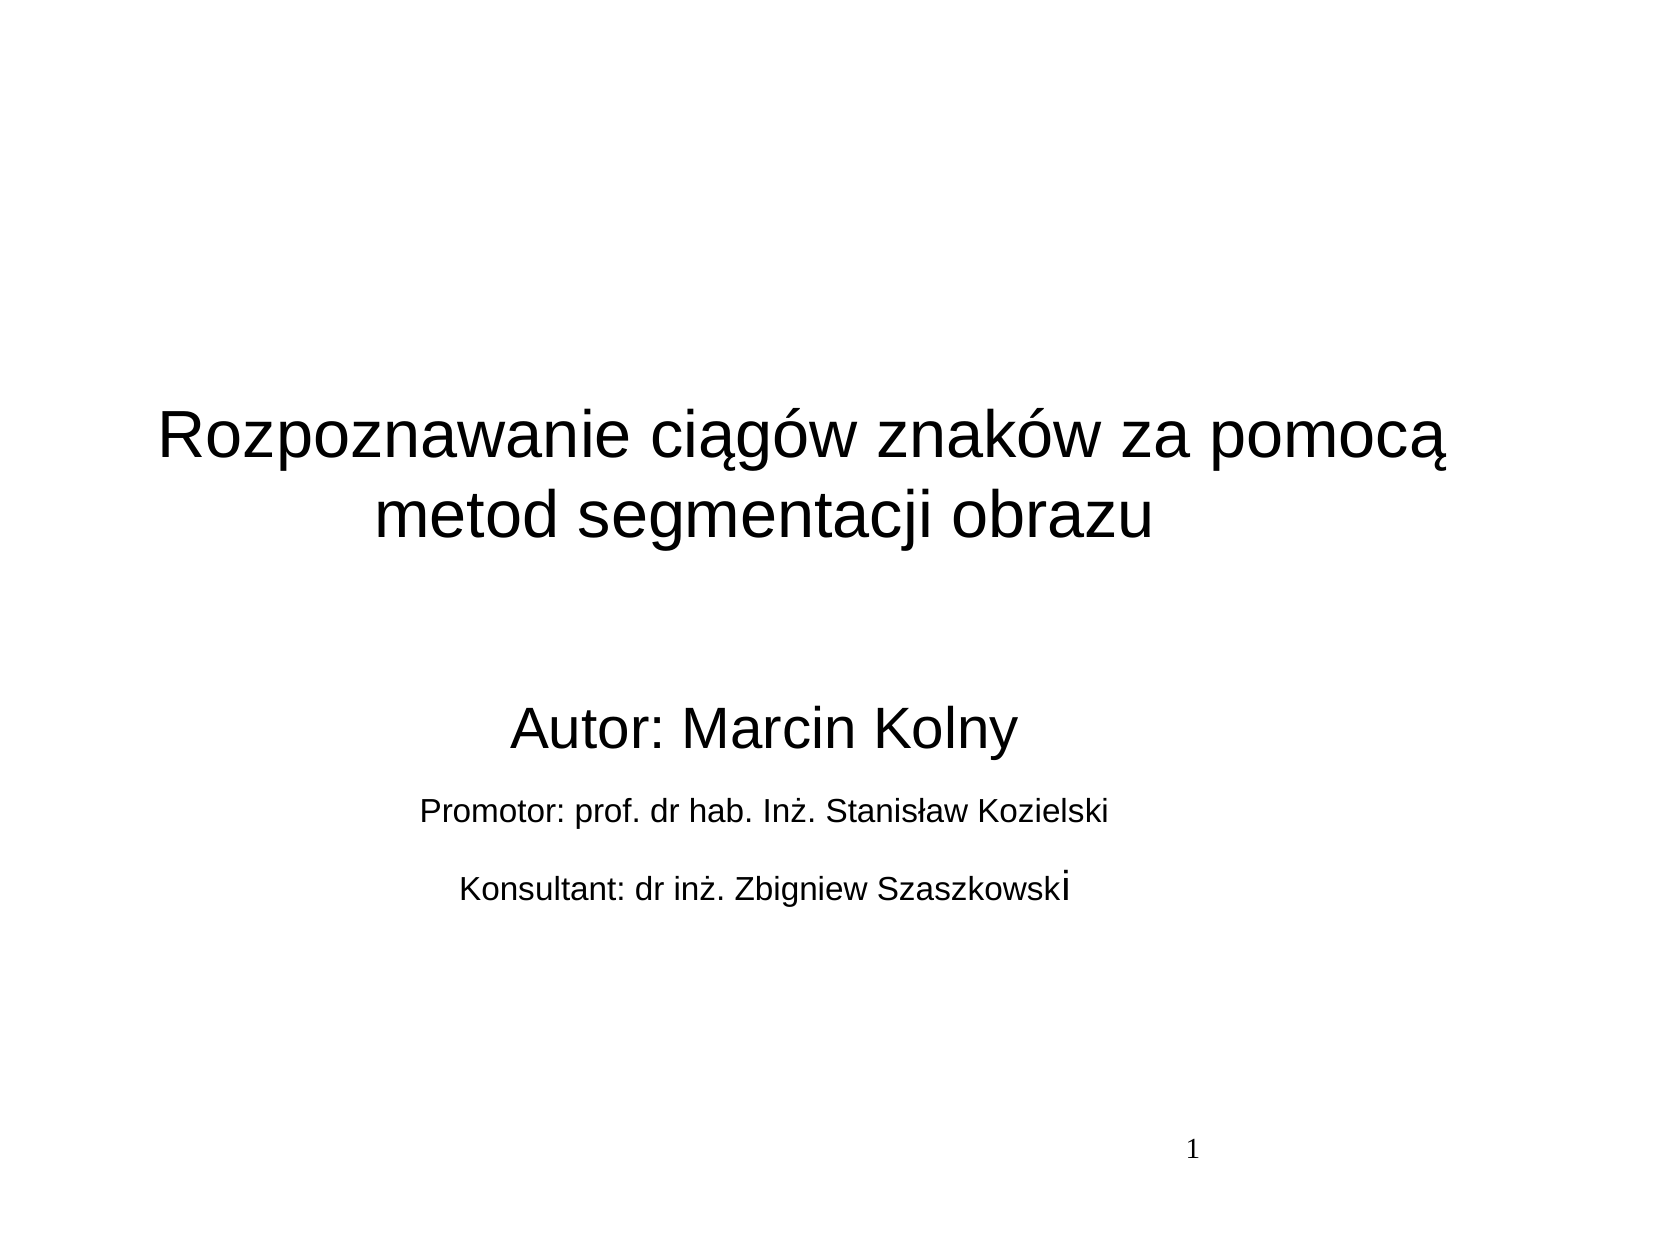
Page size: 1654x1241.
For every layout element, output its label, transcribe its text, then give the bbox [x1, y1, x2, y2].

subtitle Rozpoznawanie ciągów znaków za pomocą metod segmentacji obrazu Autor: Marcin Kolny Promotor: prof. dr hab. Inż. Stanisław Kozielski Konsultant: dr inż. Zbigniew Szaszkowski [82, 290, 1571, 1010]
